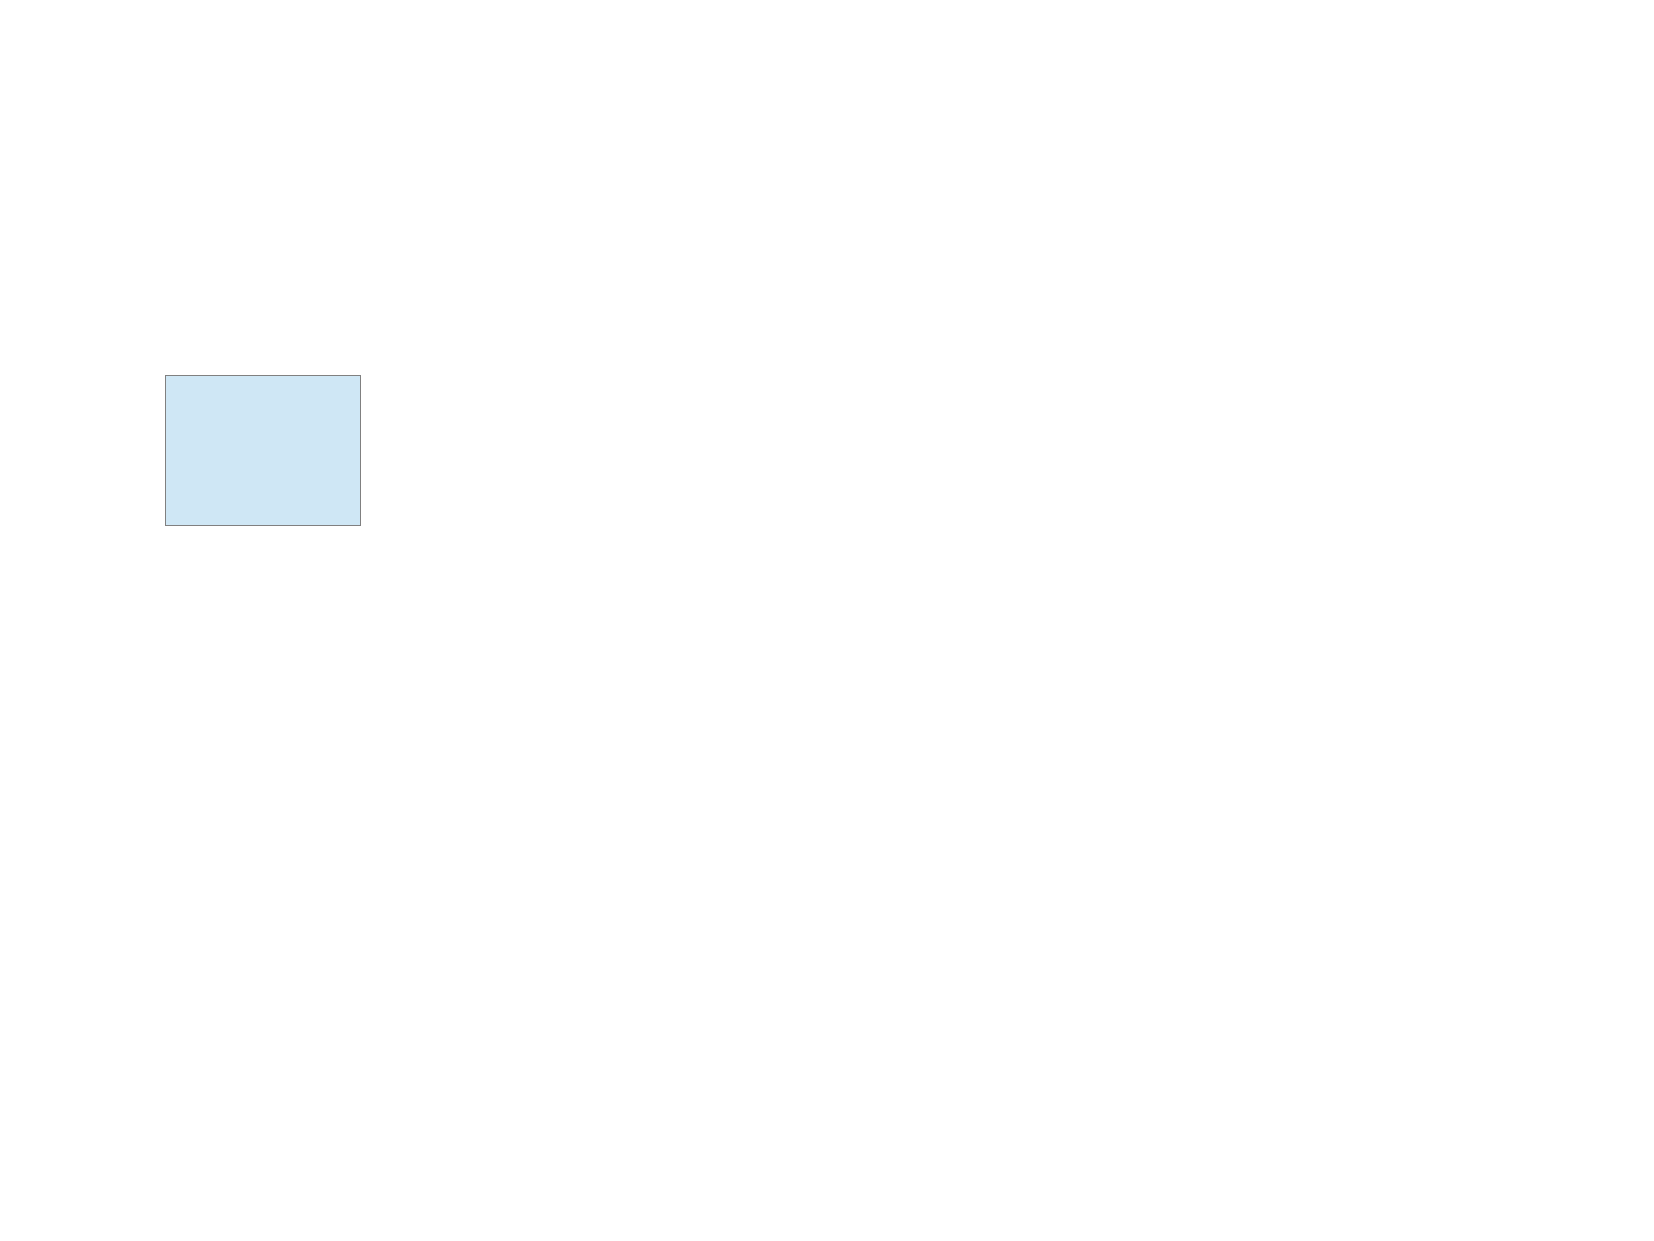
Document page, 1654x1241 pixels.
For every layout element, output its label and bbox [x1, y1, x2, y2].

text_box [165, 375, 361, 526]
